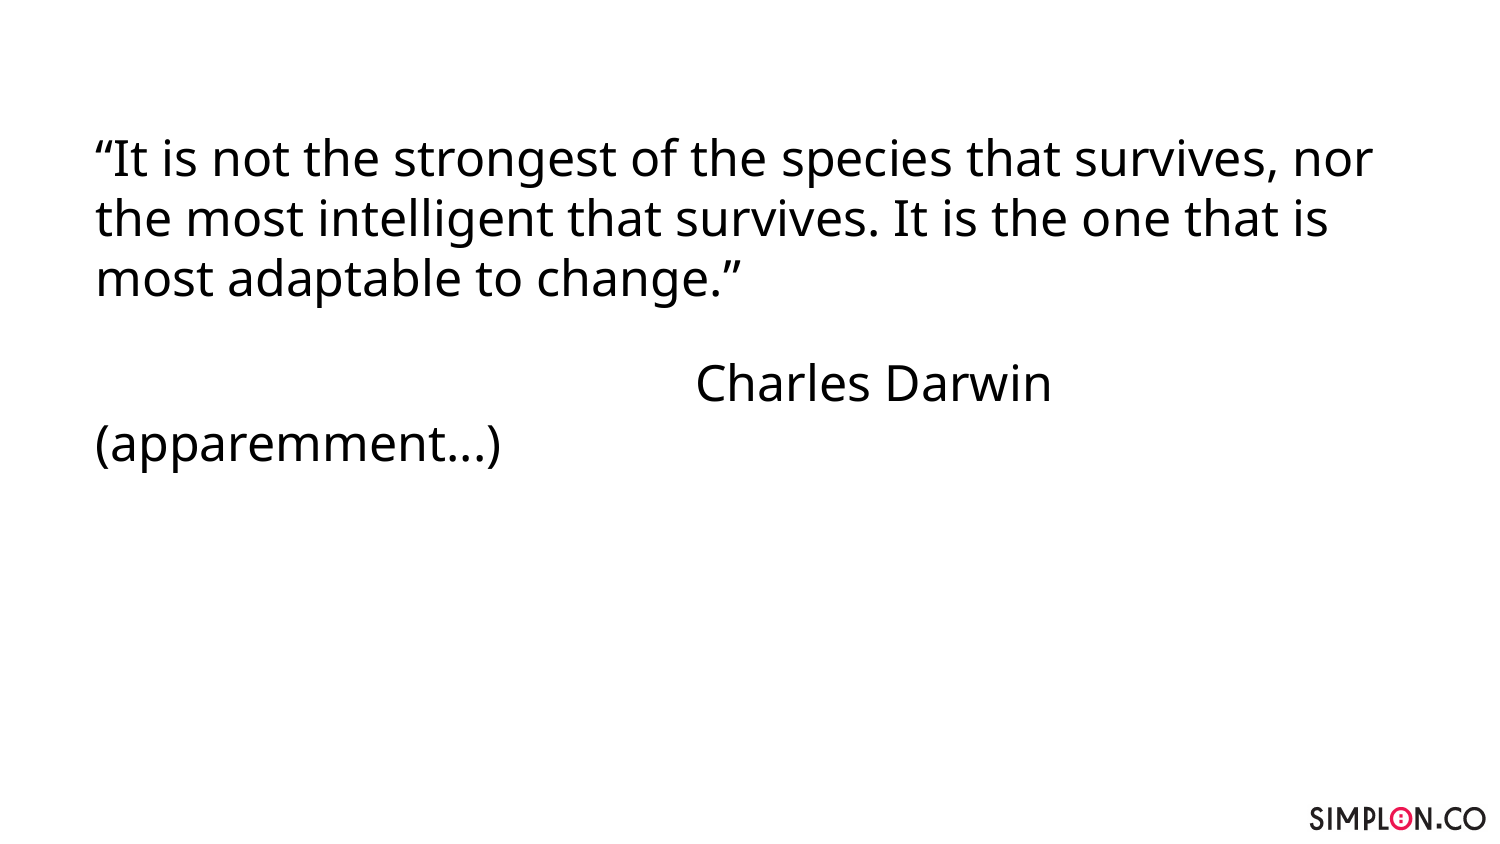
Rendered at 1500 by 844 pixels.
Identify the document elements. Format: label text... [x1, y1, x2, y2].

picture [1307, 804, 1488, 832]
text_box “It is not the strongest of the species that survives, nor the most intelligent that survives. It is the one that is most adaptable to change.” Charles Darwin (apparemment...) [80, 111, 1463, 649]
